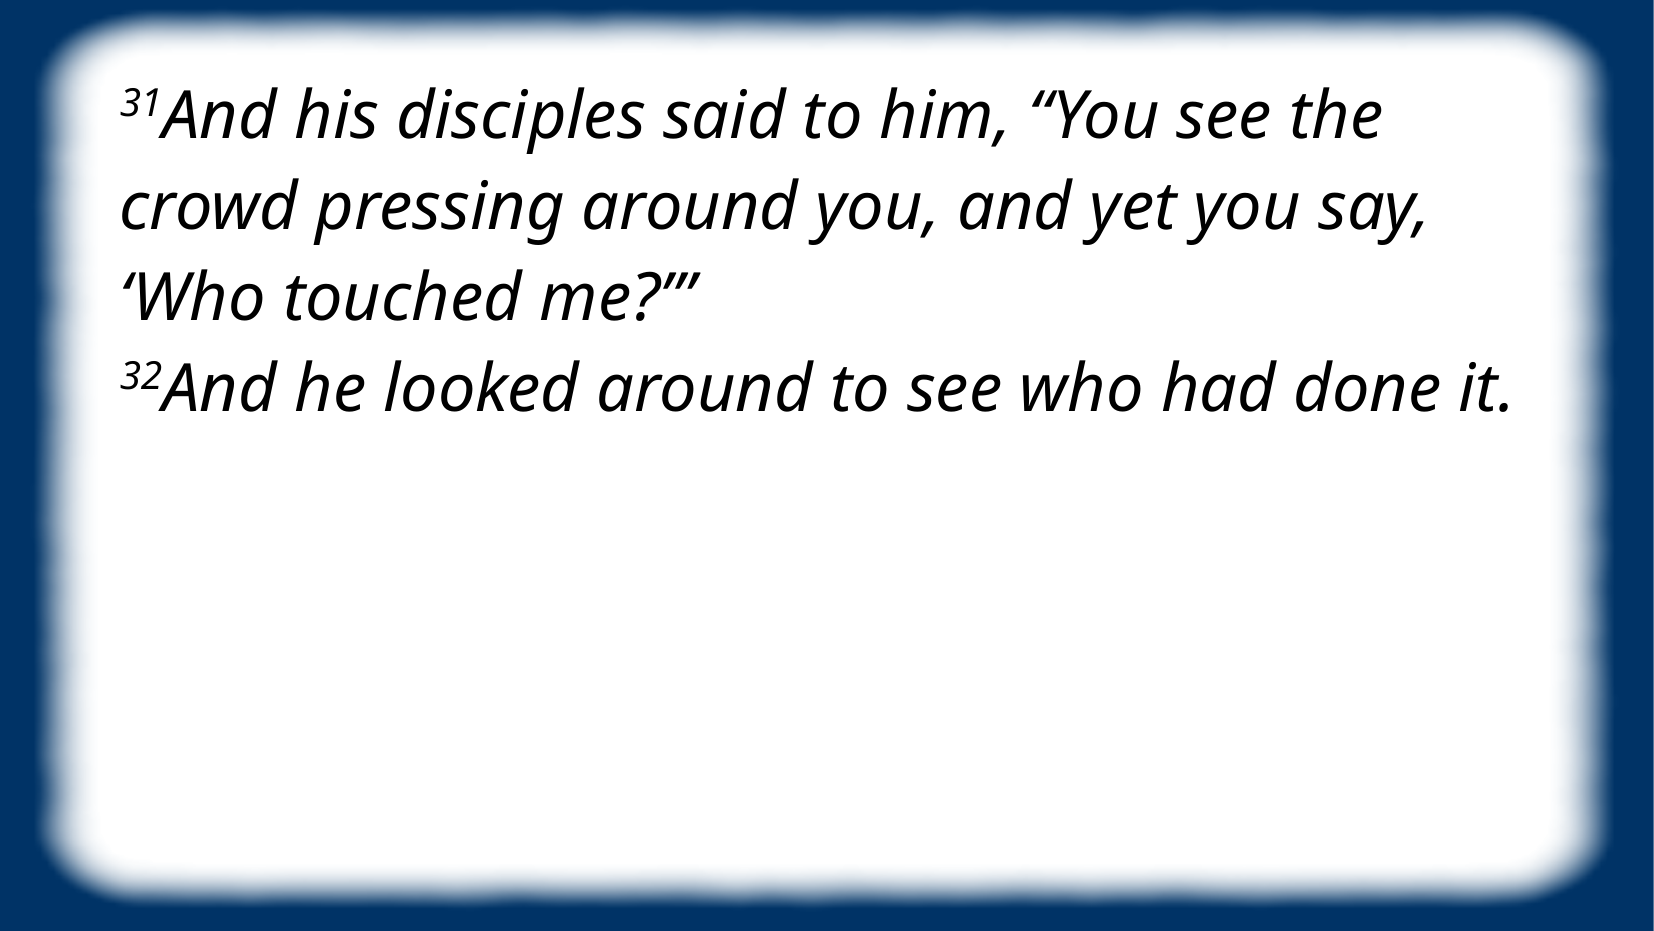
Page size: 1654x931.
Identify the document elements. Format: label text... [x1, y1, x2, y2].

picture [0, 0, 1654, 931]
text_box 31And his disciples said to him, “You see the crowd pressing around you, and yet you say, ‘Who touched me?’” 32And he looked around to see who had done it. [105, 60, 1561, 519]
